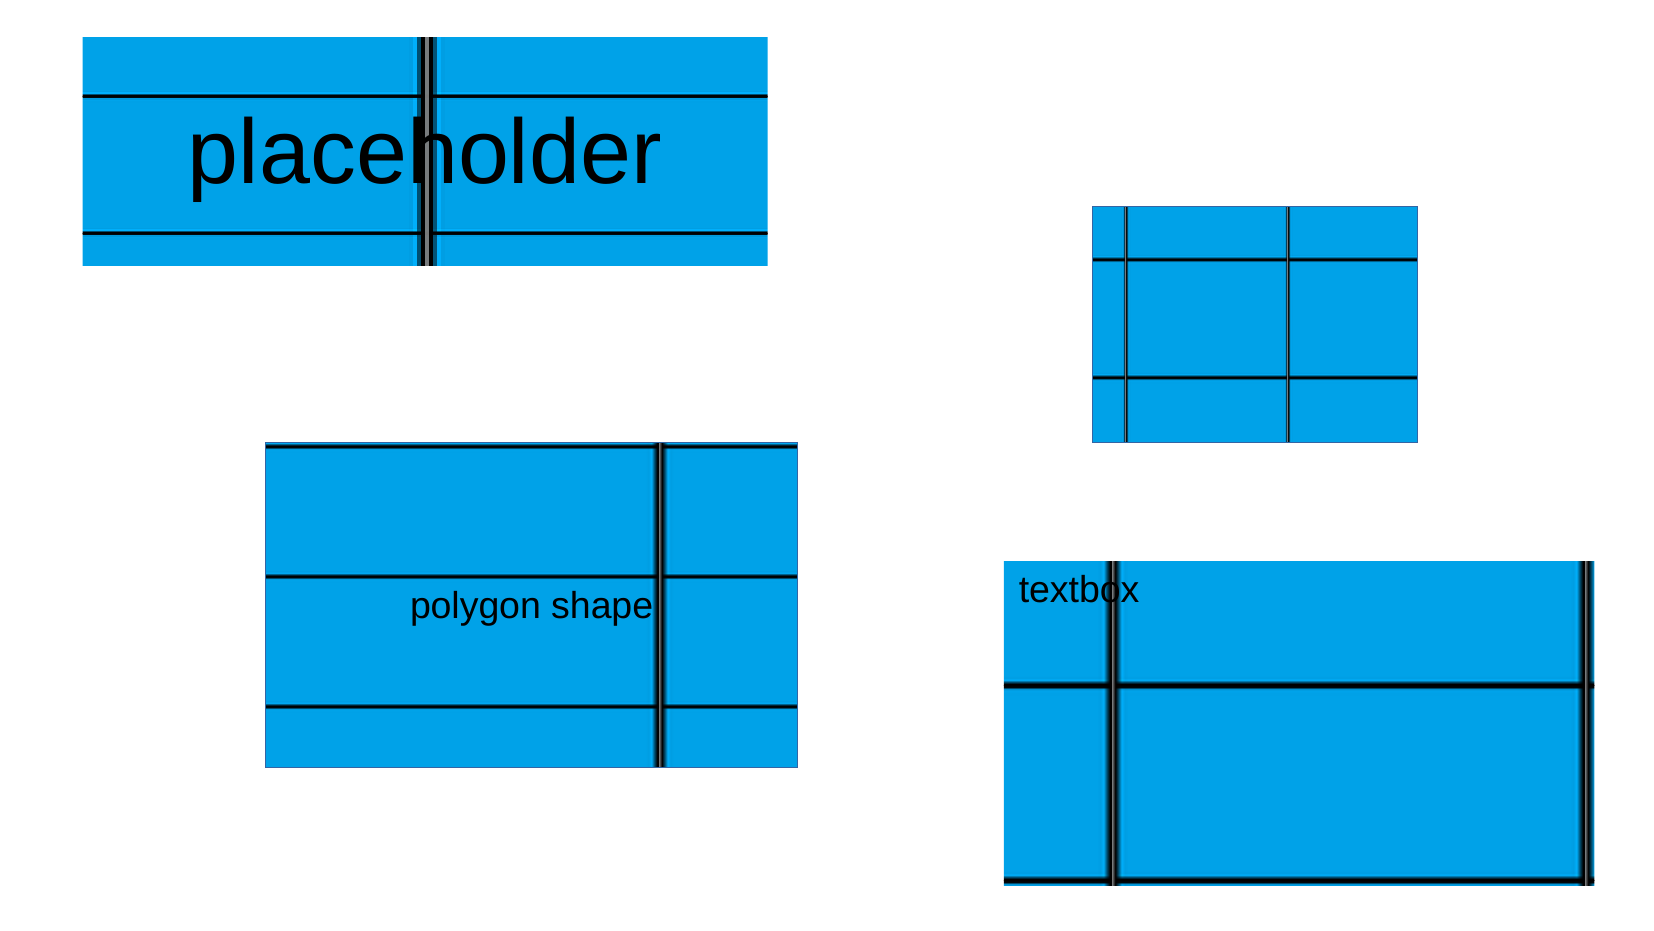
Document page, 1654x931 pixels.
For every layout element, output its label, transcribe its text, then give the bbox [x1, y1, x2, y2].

text_box polygon shape [266, 443, 797, 768]
text_box textbox [1003, 561, 1595, 886]
text_box [1092, 206, 1418, 443]
title placeholder [82, 37, 768, 266]
